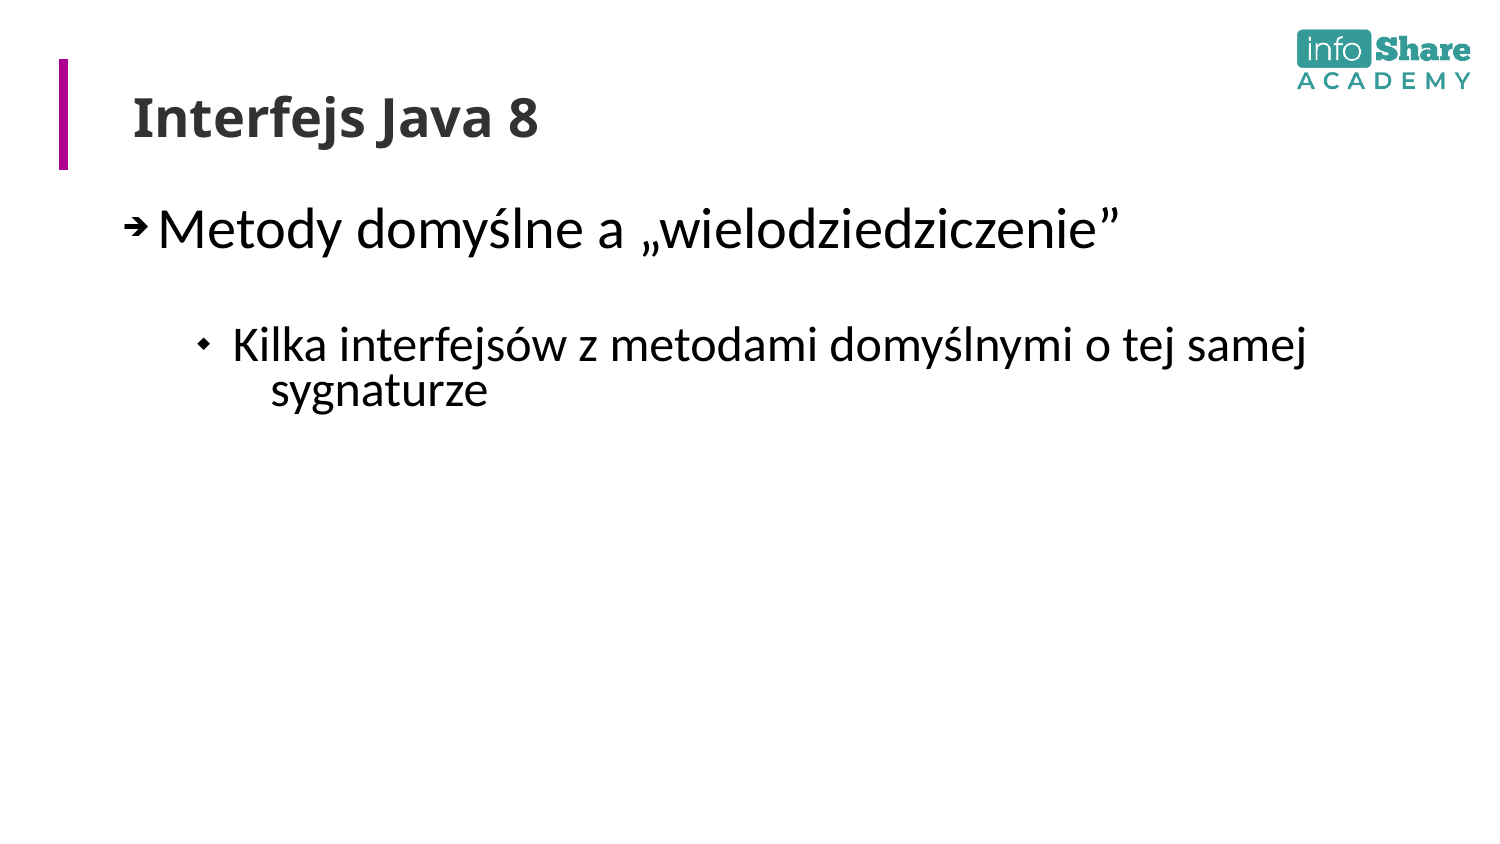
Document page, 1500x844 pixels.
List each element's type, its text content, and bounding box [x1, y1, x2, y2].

title Interfejs Java 8 [118, 59, 1248, 199]
picture [1267, 0, 1500, 119]
text_box Metody domyślne a „wielodziedziczenie” Kilka interfejsów z metodami domyślnymi o tej samej sygnaturze [107, 199, 1406, 804]
